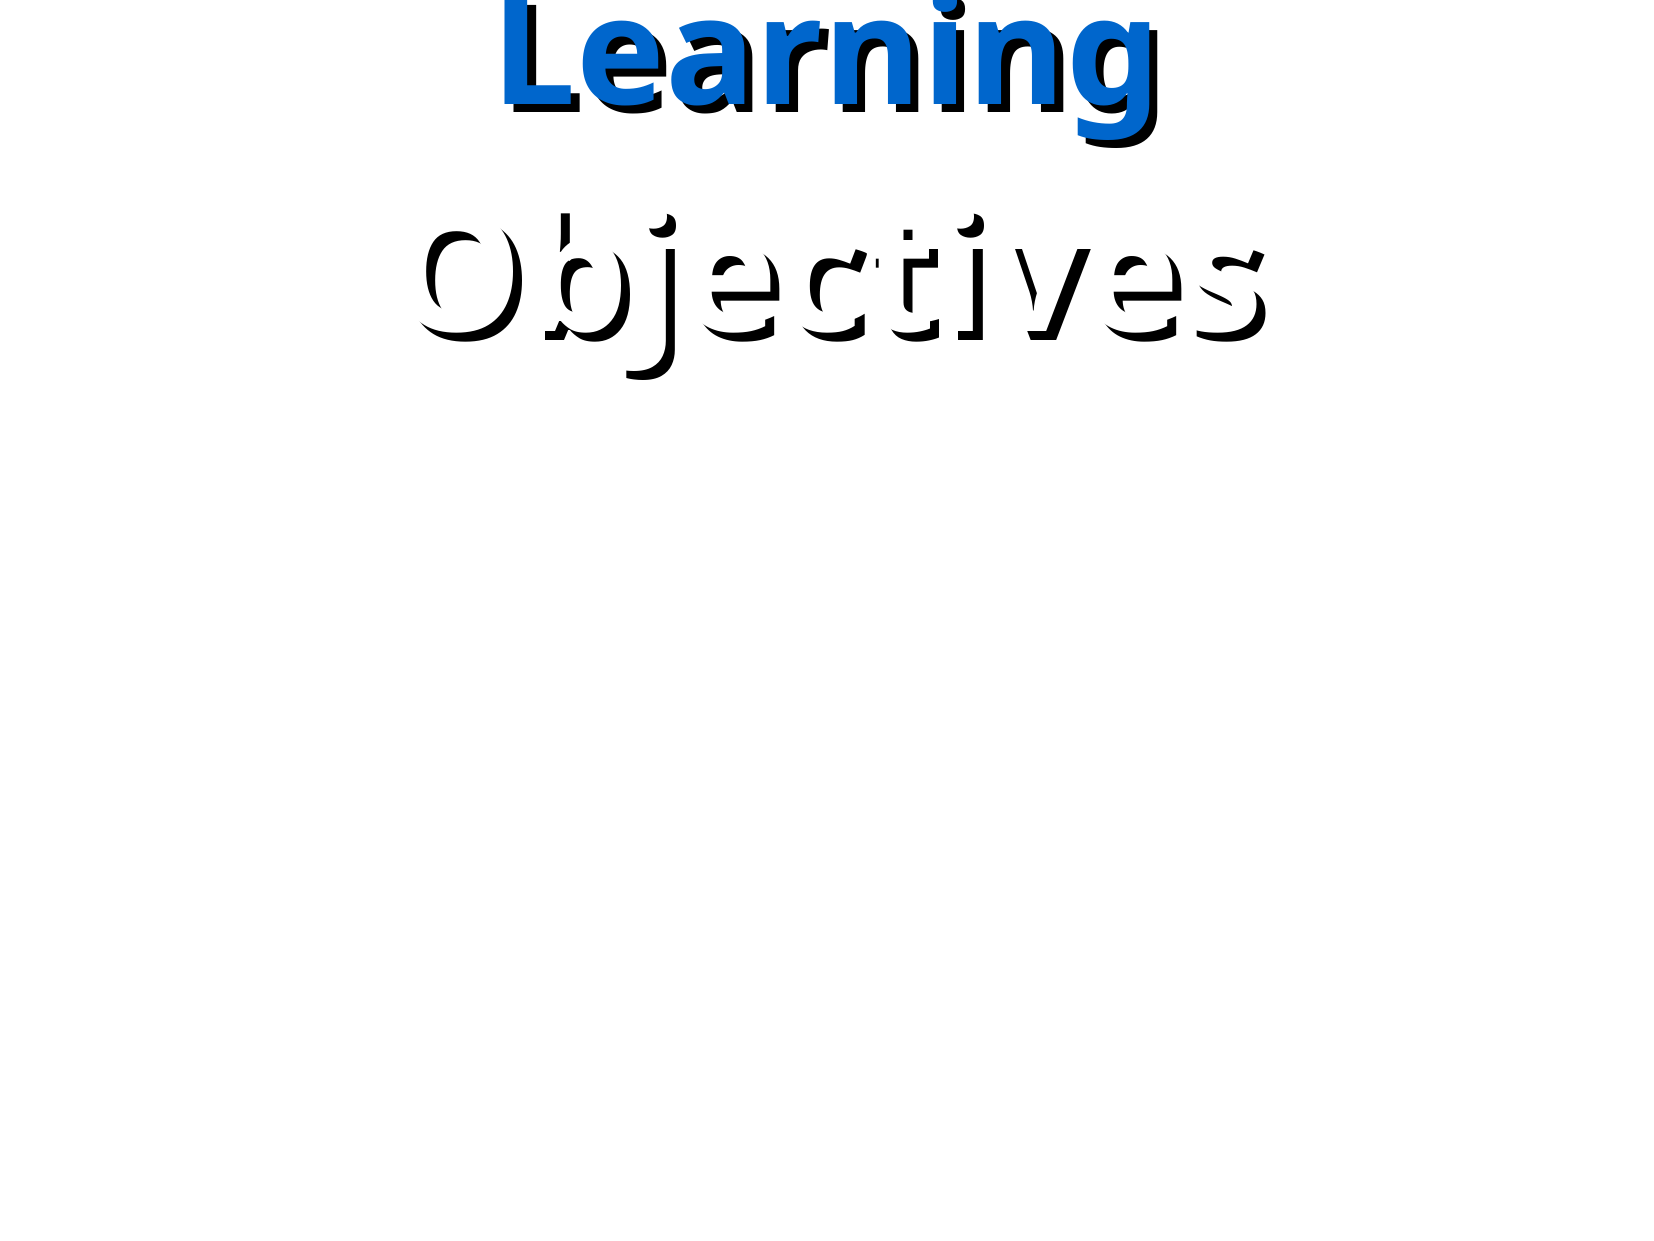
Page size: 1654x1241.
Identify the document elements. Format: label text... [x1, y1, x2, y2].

title Learning Objectives [82, 49, 1571, 257]
